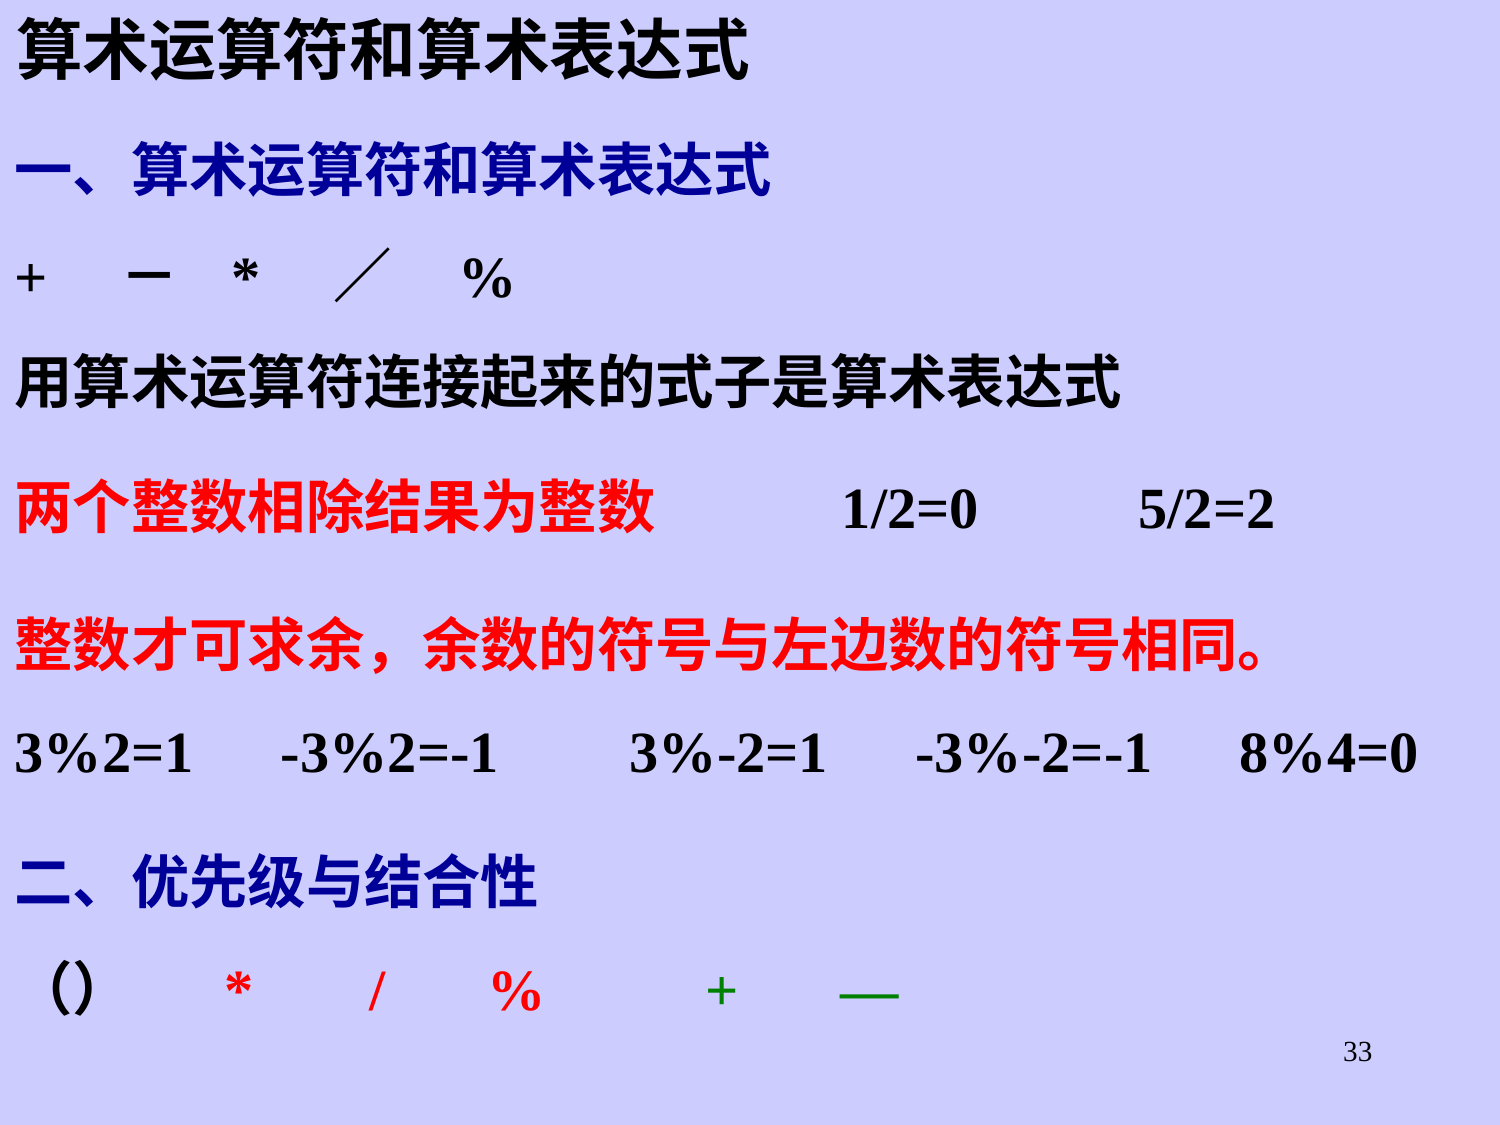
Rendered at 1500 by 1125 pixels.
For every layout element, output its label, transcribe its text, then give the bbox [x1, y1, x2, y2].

text_box 算术运算符和算术表达式 [1, 0, 766, 96]
text_box <编号> [1074, 1030, 1388, 1101]
text_box 一、算术运算符和算术表达式 + － * ／ % 用算术运算符连接起来的式子是算术表达式 [0, 125, 1500, 424]
text_box 二、优先级与结合性 （） * / % + — [0, 837, 1500, 1030]
text_box 整数才可求余，余数的符号与左边数的符号相同。 3%2=1 -3%2=-1 3%-2=1 -3%-2=-1 8%4=0 [0, 600, 1500, 792]
text_box 两个整数相除结果为整数 1/2=0 5/2=2 [0, 462, 1500, 548]
